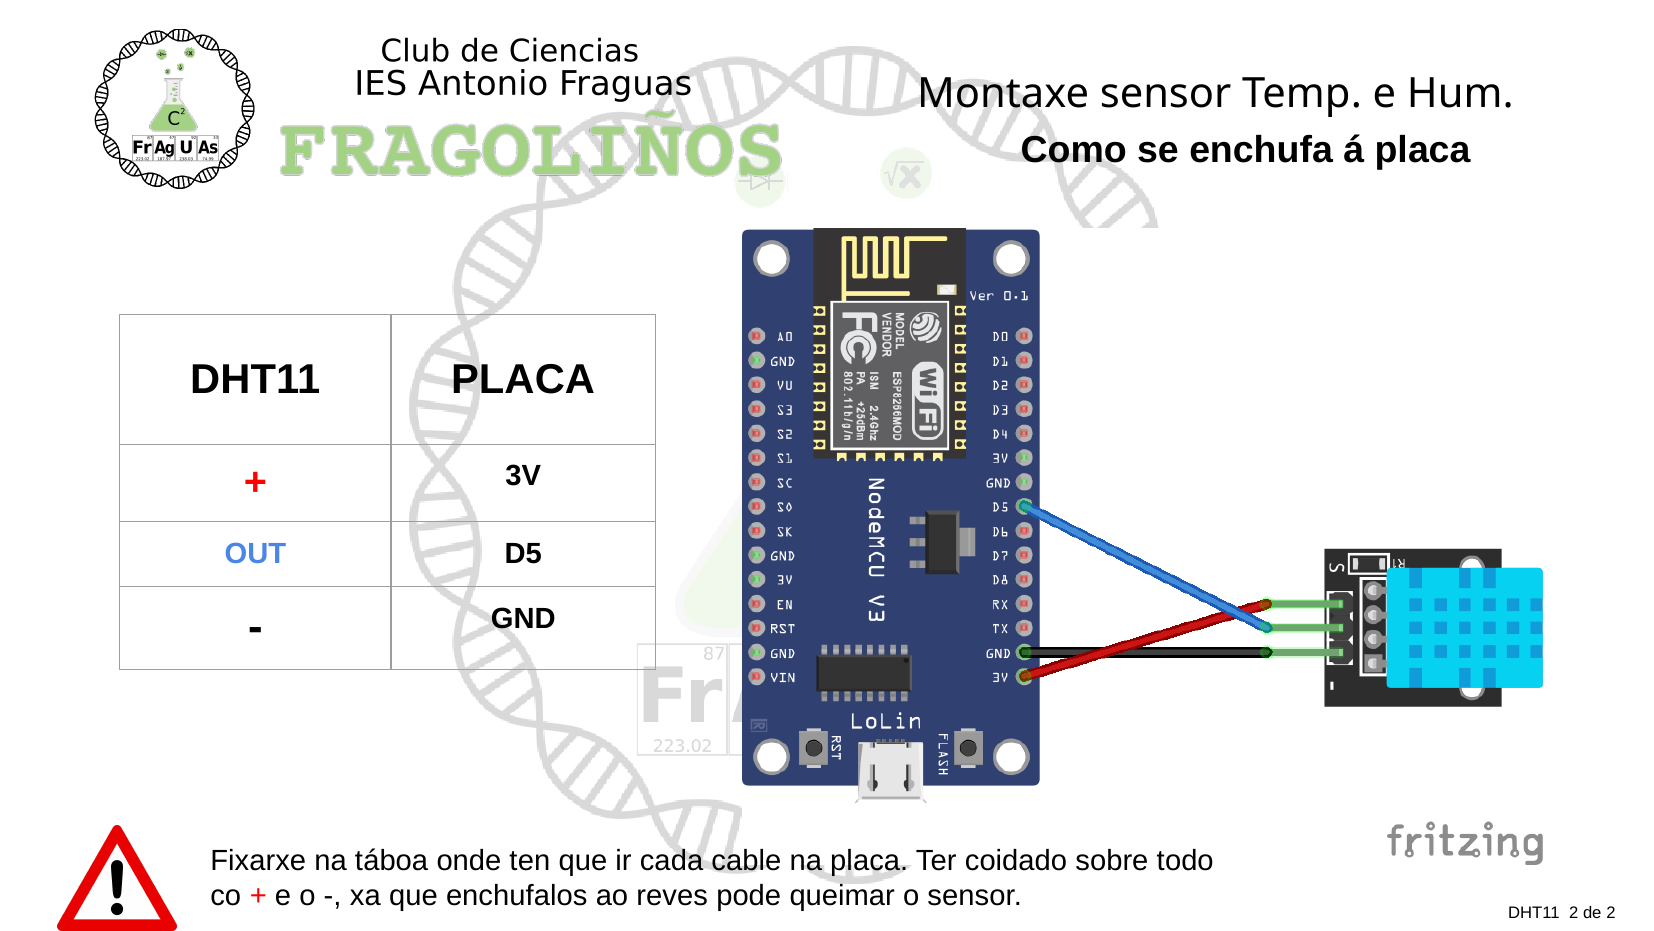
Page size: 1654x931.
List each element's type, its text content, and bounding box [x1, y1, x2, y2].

text_box DHT11 2 de 2 [1493, 887, 1654, 931]
picture [57, 825, 177, 931]
text_box Montaxe sensor Temp. e Hum. [902, 58, 1589, 118]
table_header PLACA [392, 315, 655, 444]
table_cell GND [392, 587, 655, 669]
table_cell D5 [392, 522, 655, 586]
text_box Fixarxe na táboa onde ten que ir cada cable na placa. Ter coidado sobre todo co + e o -, xa que enchufalos ao reves pode queimar o sensor. [195, 825, 1245, 926]
table_cell - [120, 587, 390, 669]
table_cell 3V [392, 445, 655, 521]
table_cell OUT [120, 522, 390, 586]
table_header DHT11 [120, 315, 390, 444]
text_box Como se enchufa á placa [902, 118, 1589, 178]
table_cell + [120, 445, 390, 521]
picture [82, 29, 1544, 865]
